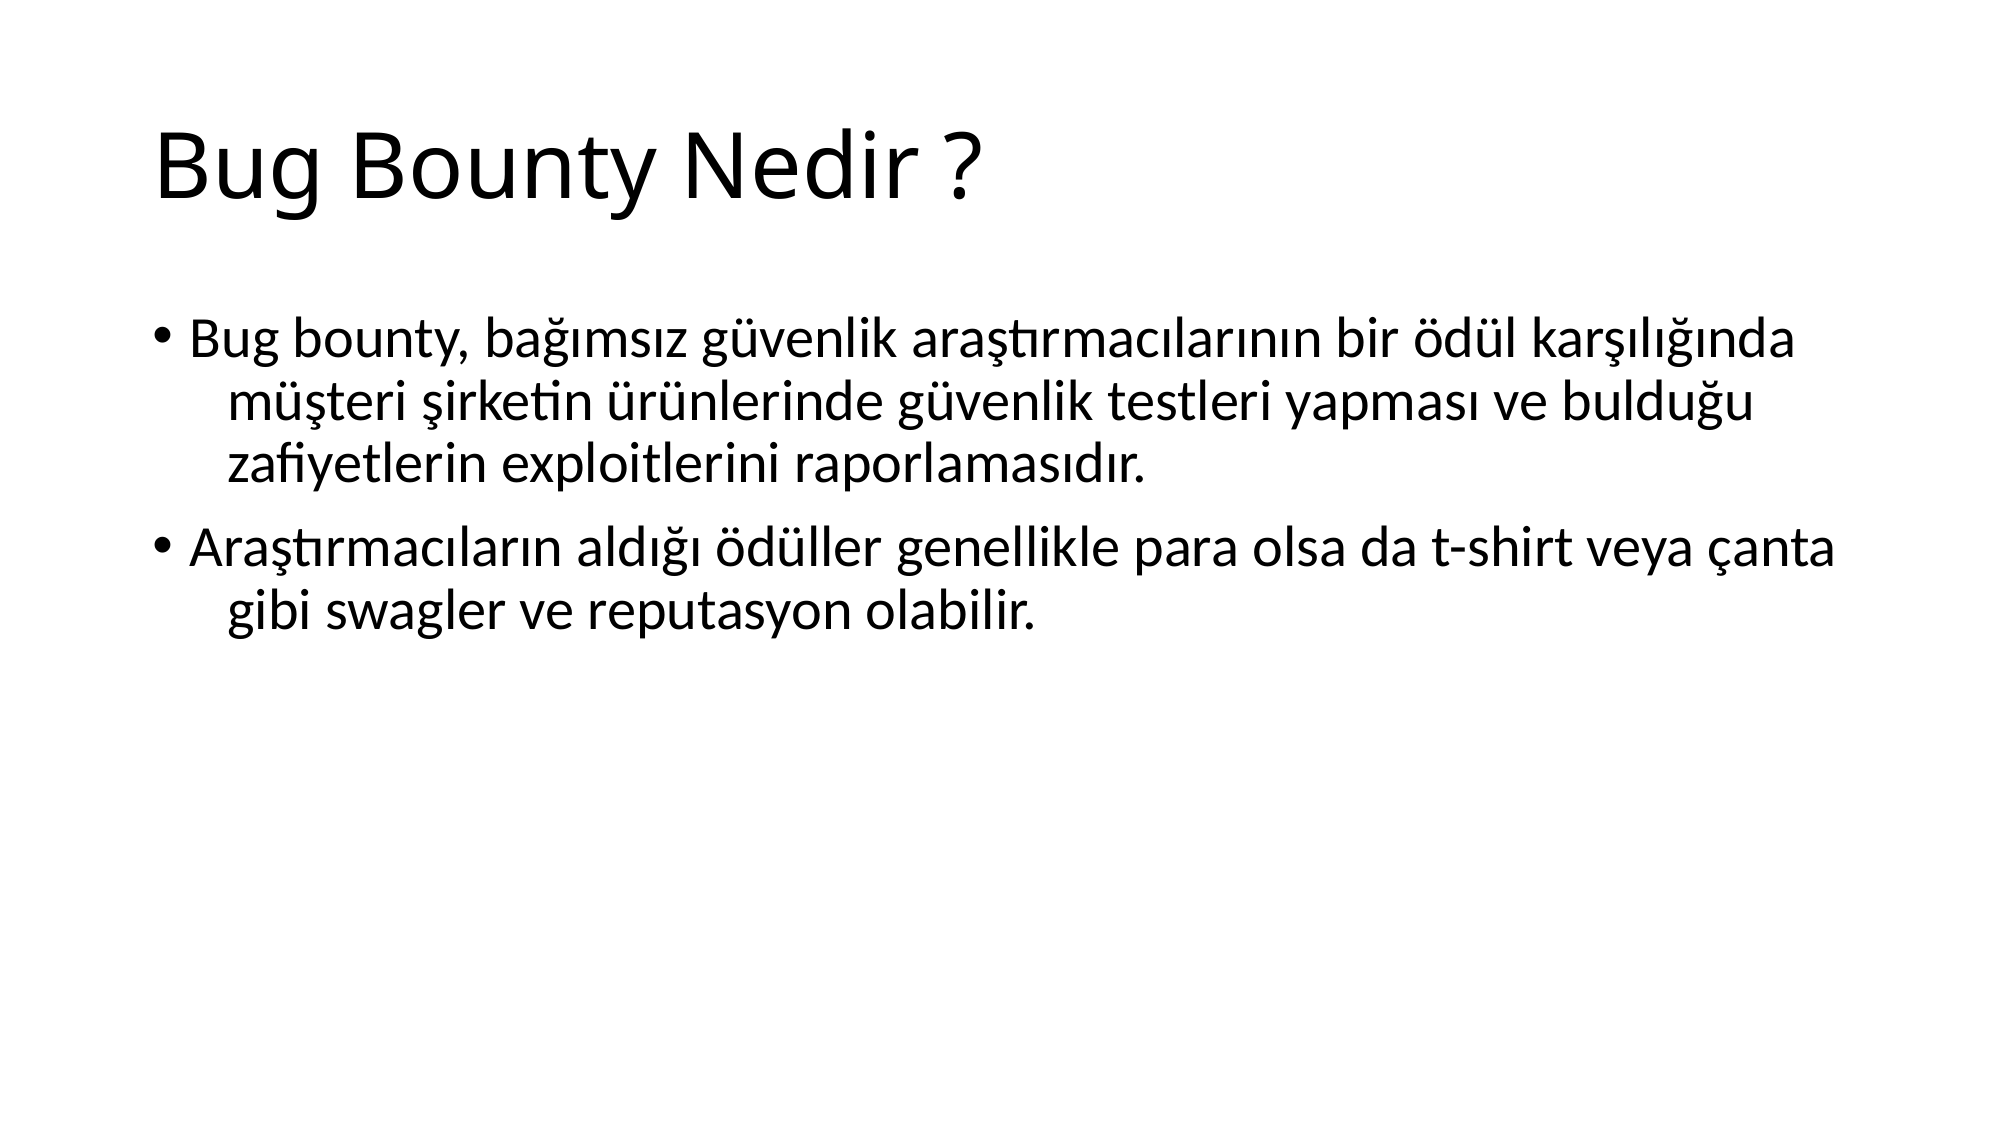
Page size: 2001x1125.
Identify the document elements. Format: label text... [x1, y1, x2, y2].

title Bug Bounty Nedir ? [137, 59, 1863, 278]
list Bug bounty, bağımsız güvenlik araştırmacılarının bir ödül karşılığında müşteri şirketin ürünlerinde güvenlik testleri yapması ve bulduğu zafiyetlerin exploitlerini raporlamasıdır. Araştırmacıların aldığı ödüller genellikle para olsa da t-shirt veya çanta gibi swagler ve reputasyon olabilir. [137, 299, 1863, 1014]
